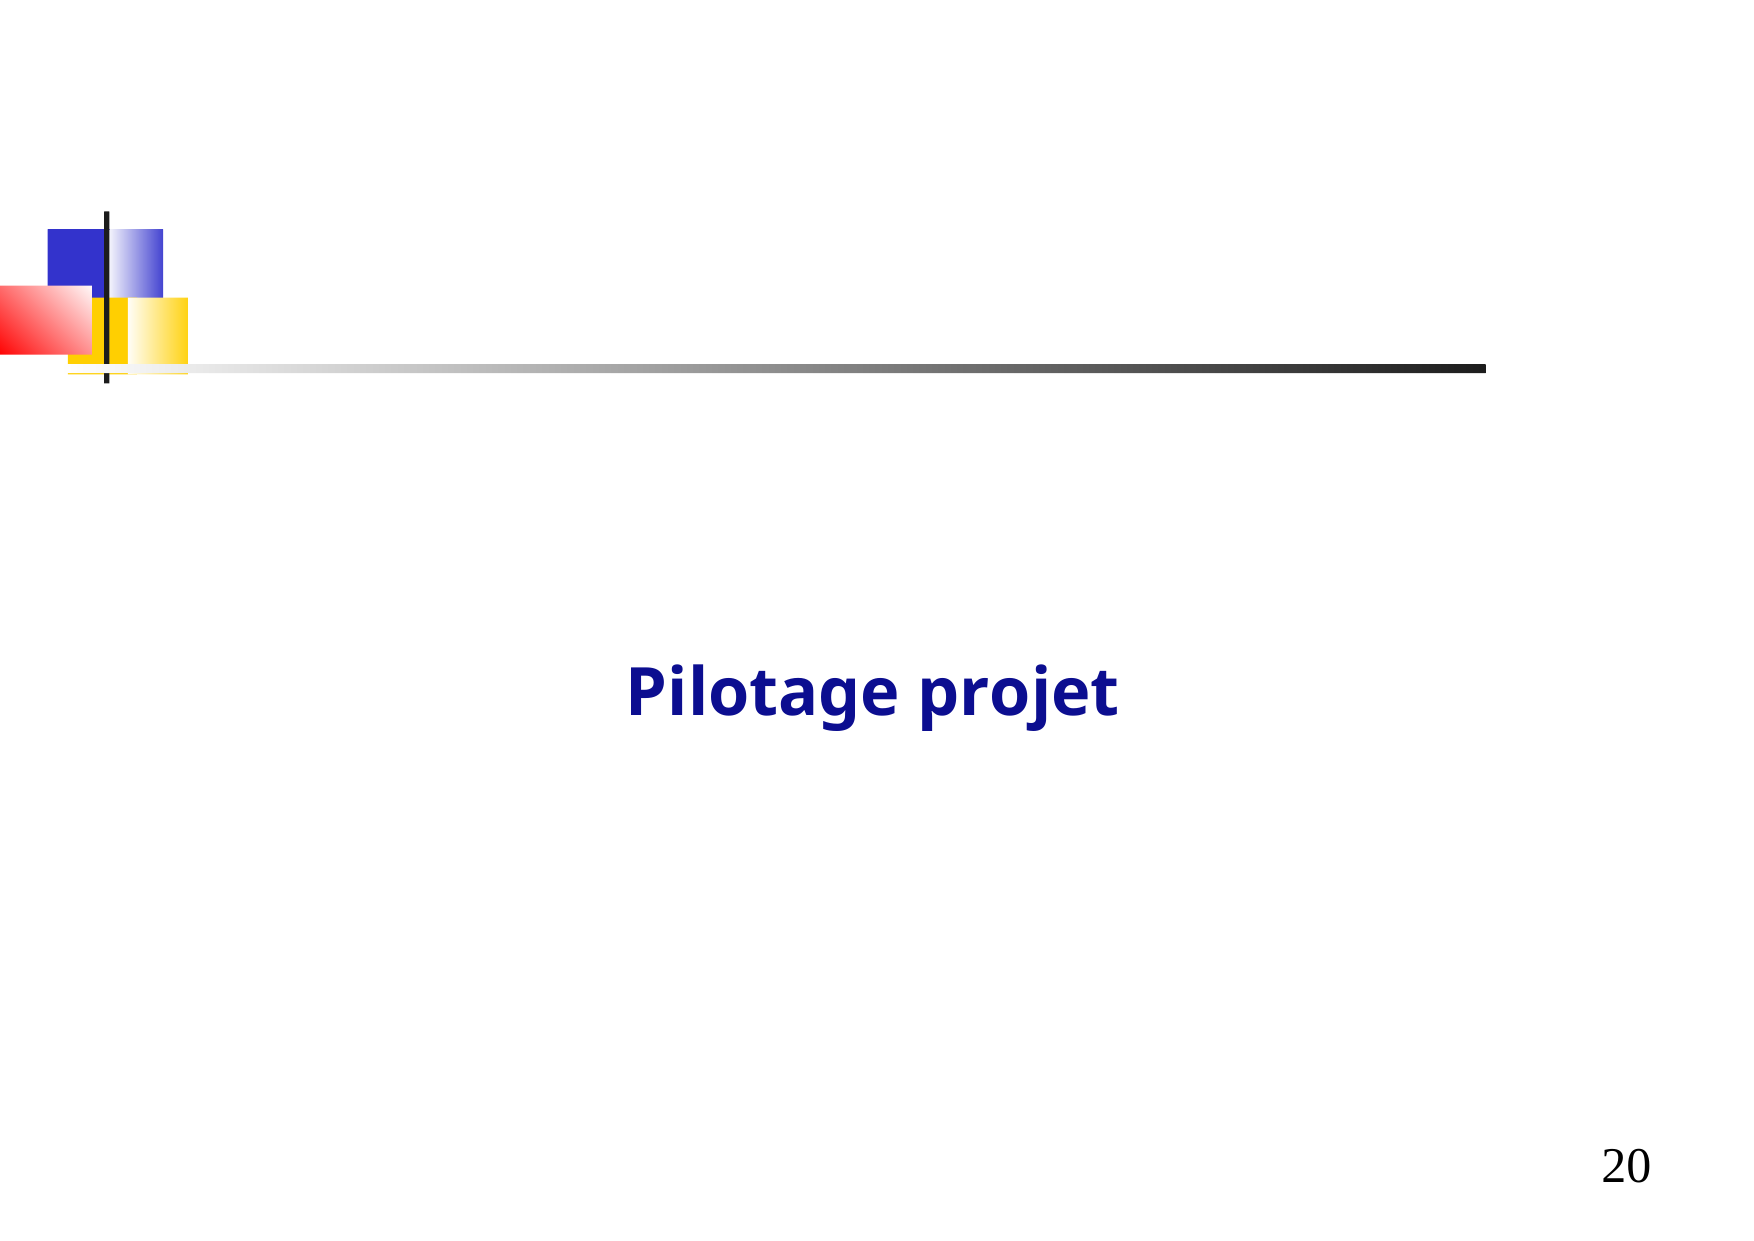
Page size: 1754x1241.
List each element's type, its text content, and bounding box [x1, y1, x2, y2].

subtitle Pilotage projet [179, 371, 1567, 1091]
